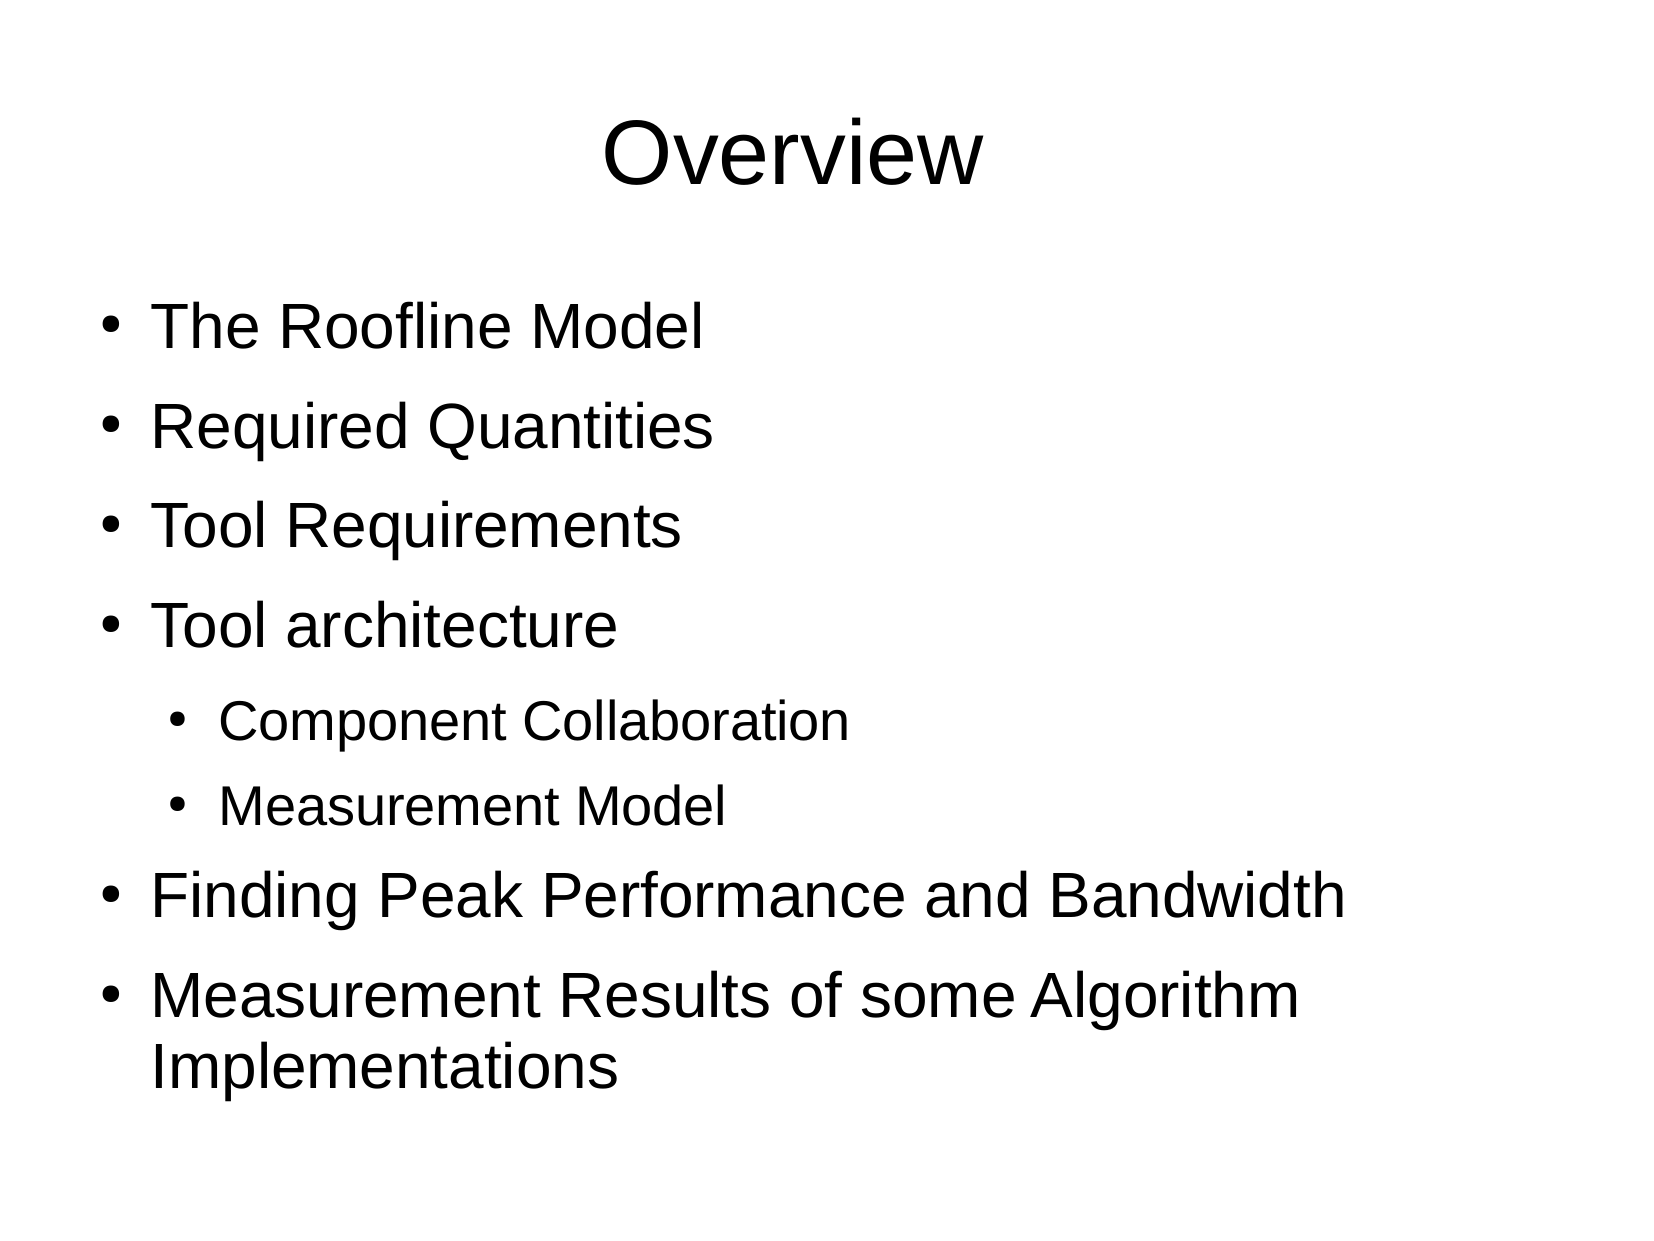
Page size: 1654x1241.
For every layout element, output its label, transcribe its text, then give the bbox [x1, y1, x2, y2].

title Overview [82, 49, 1571, 257]
list The Roofline Model Required Quantities Tool Requirements Tool architecture Component Collaboration Measurement Model Finding Peak Performance and Bandwidth Measurement Results of some Algorithm Implementations [82, 290, 1571, 1109]
